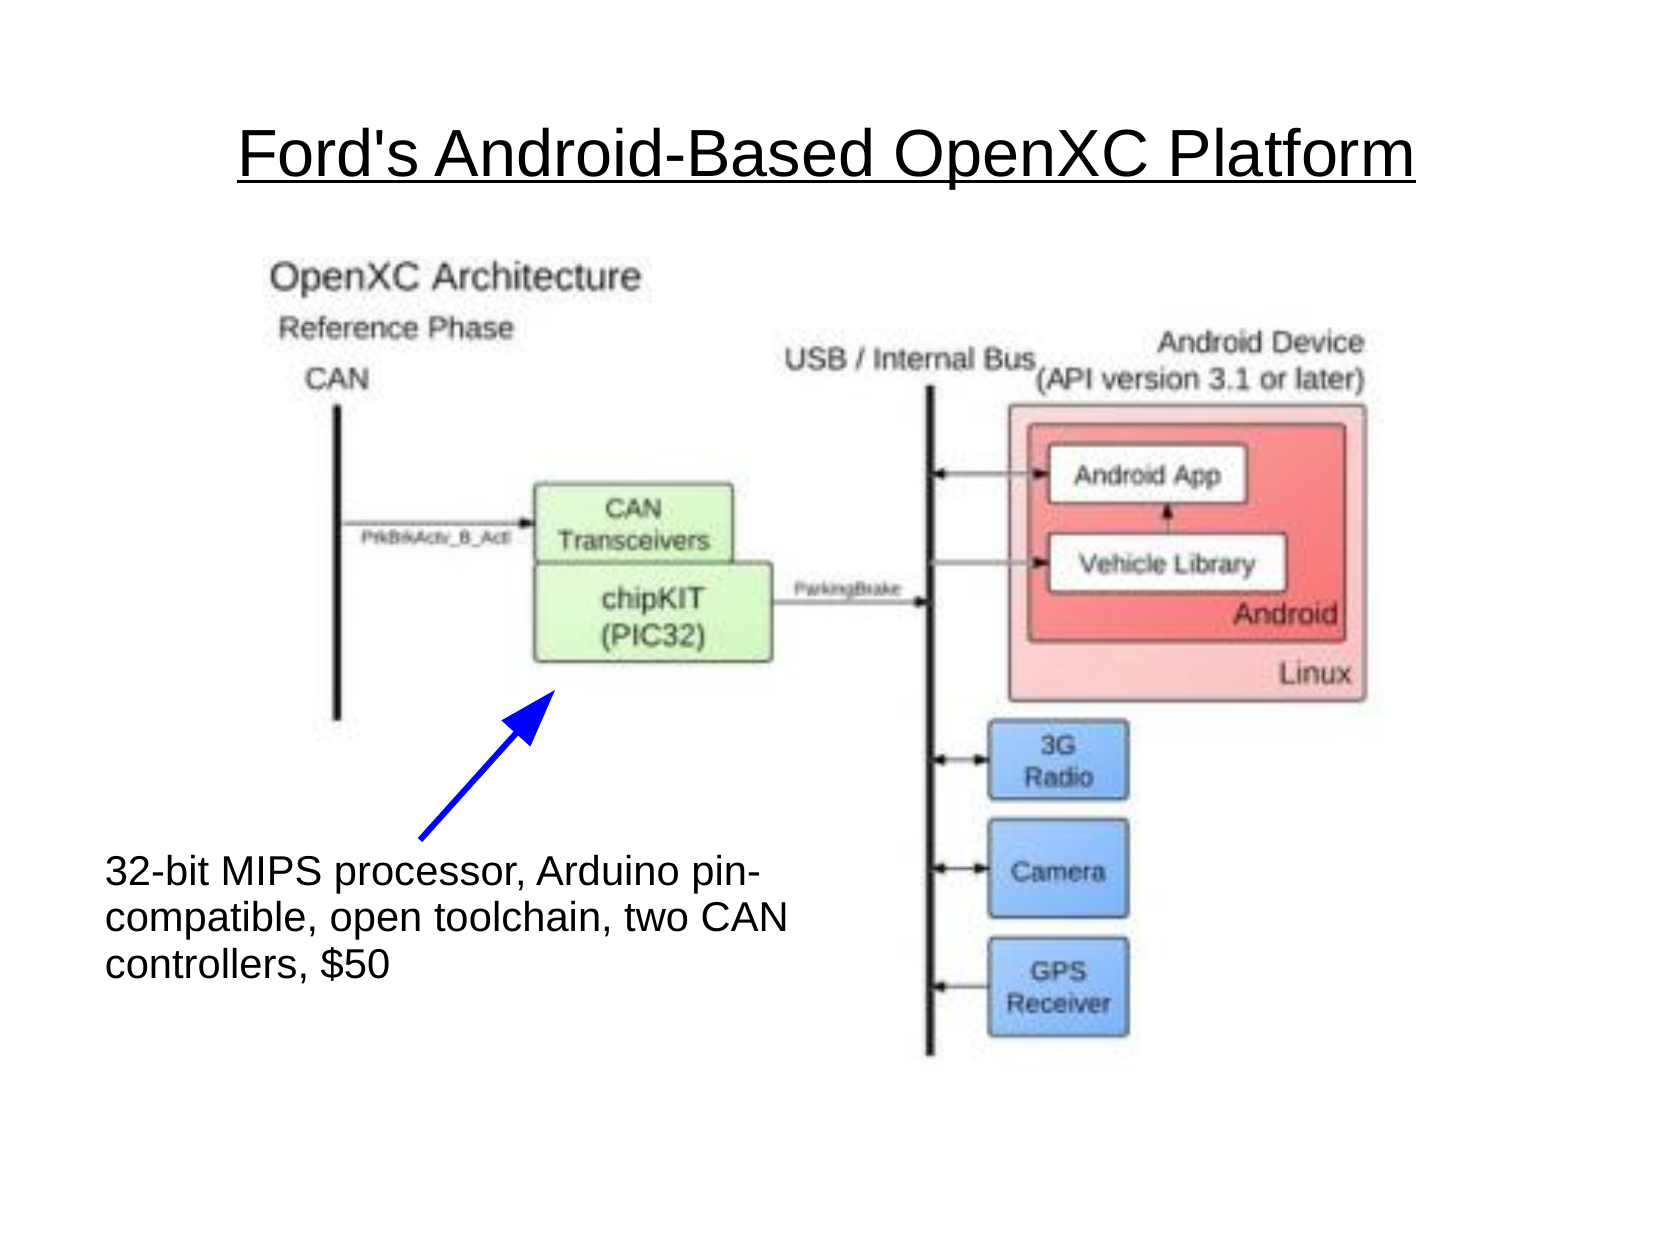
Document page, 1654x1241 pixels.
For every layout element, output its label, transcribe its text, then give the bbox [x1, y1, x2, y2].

picture [263, 256, 1390, 1075]
title Ford's Android-Based OpenXC Platform [82, 49, 1571, 257]
text_box 32-bit MIPS processor, Arduino pin-compatible, open toolchain, two CAN controllers, $50 [90, 840, 841, 1021]
